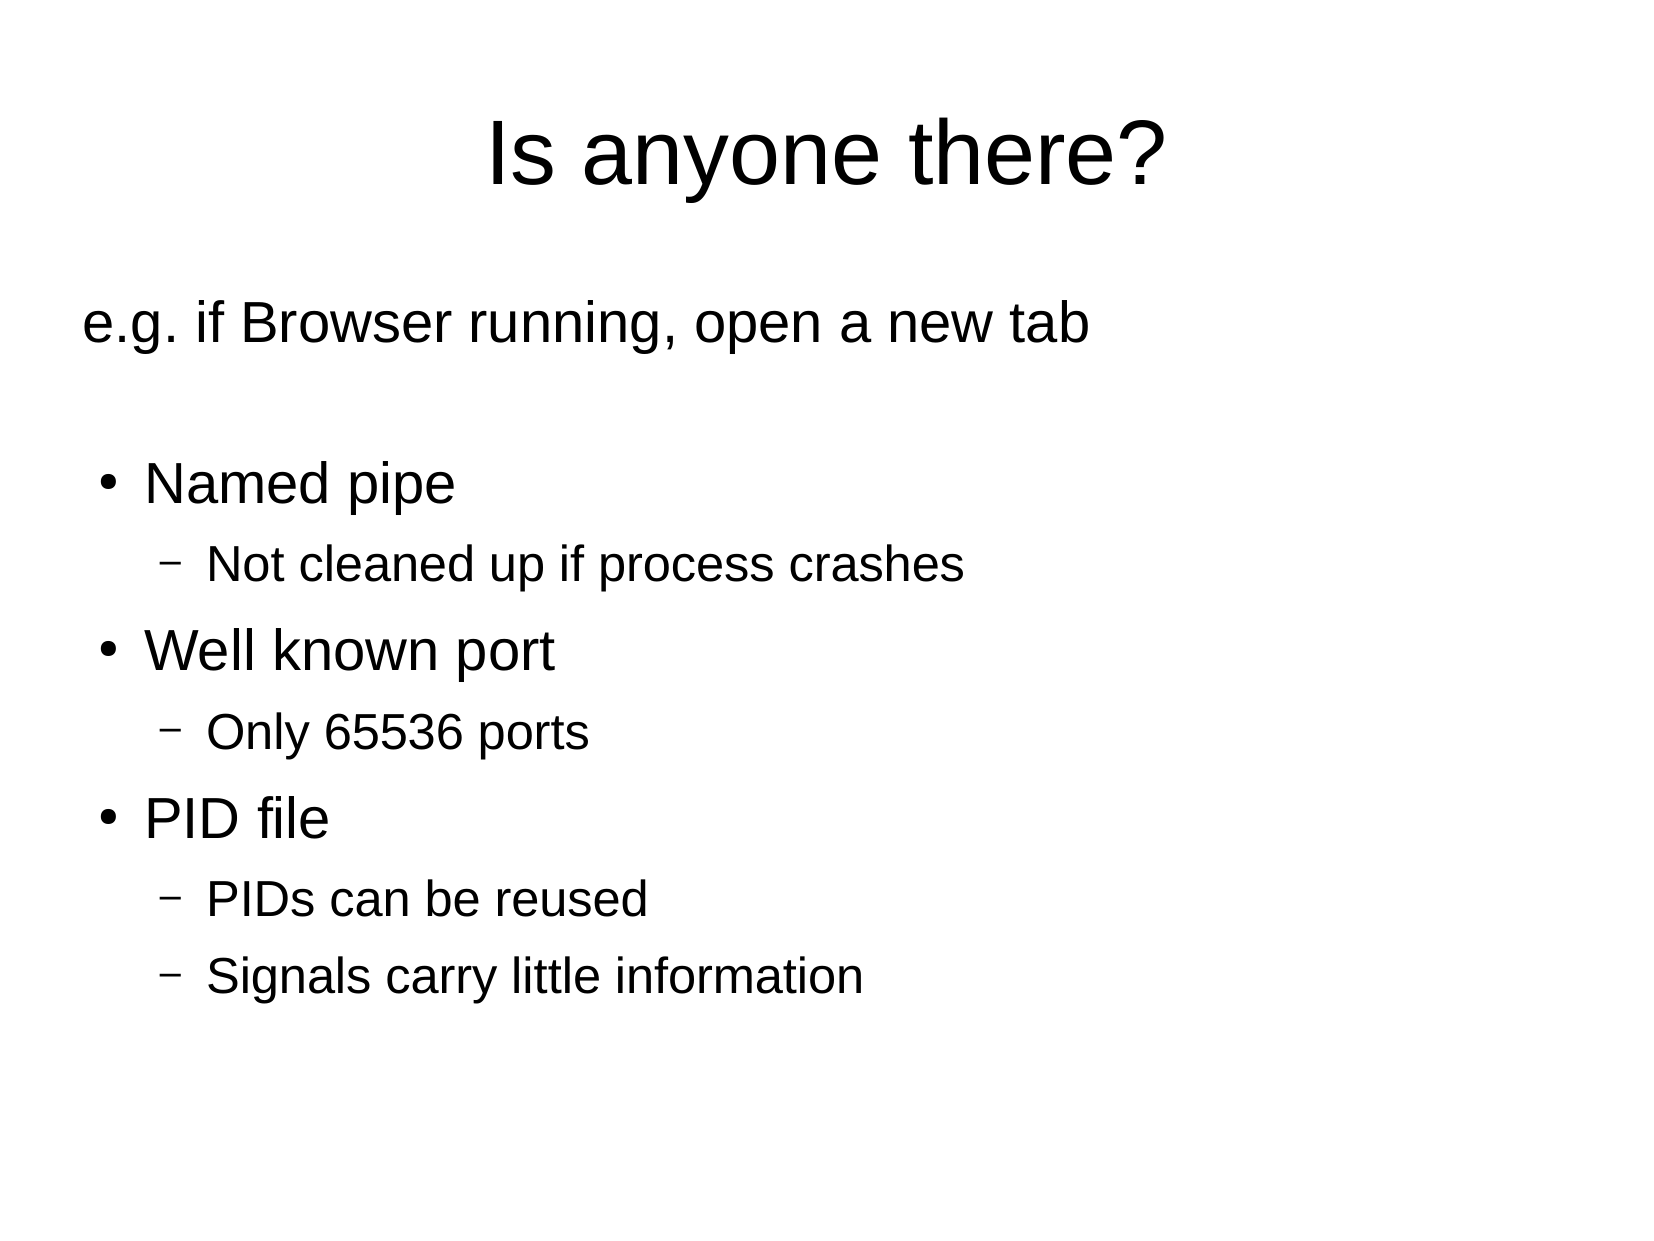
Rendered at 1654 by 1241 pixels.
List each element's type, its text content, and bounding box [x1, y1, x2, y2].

list e.g. if Browser running, open a new tab Named pipe Not cleaned up if process crashes Well known port Only 65536 ports PID file PIDs can be reused Signals carry little information [82, 290, 1571, 1010]
title Is anyone there? [82, 49, 1571, 257]
